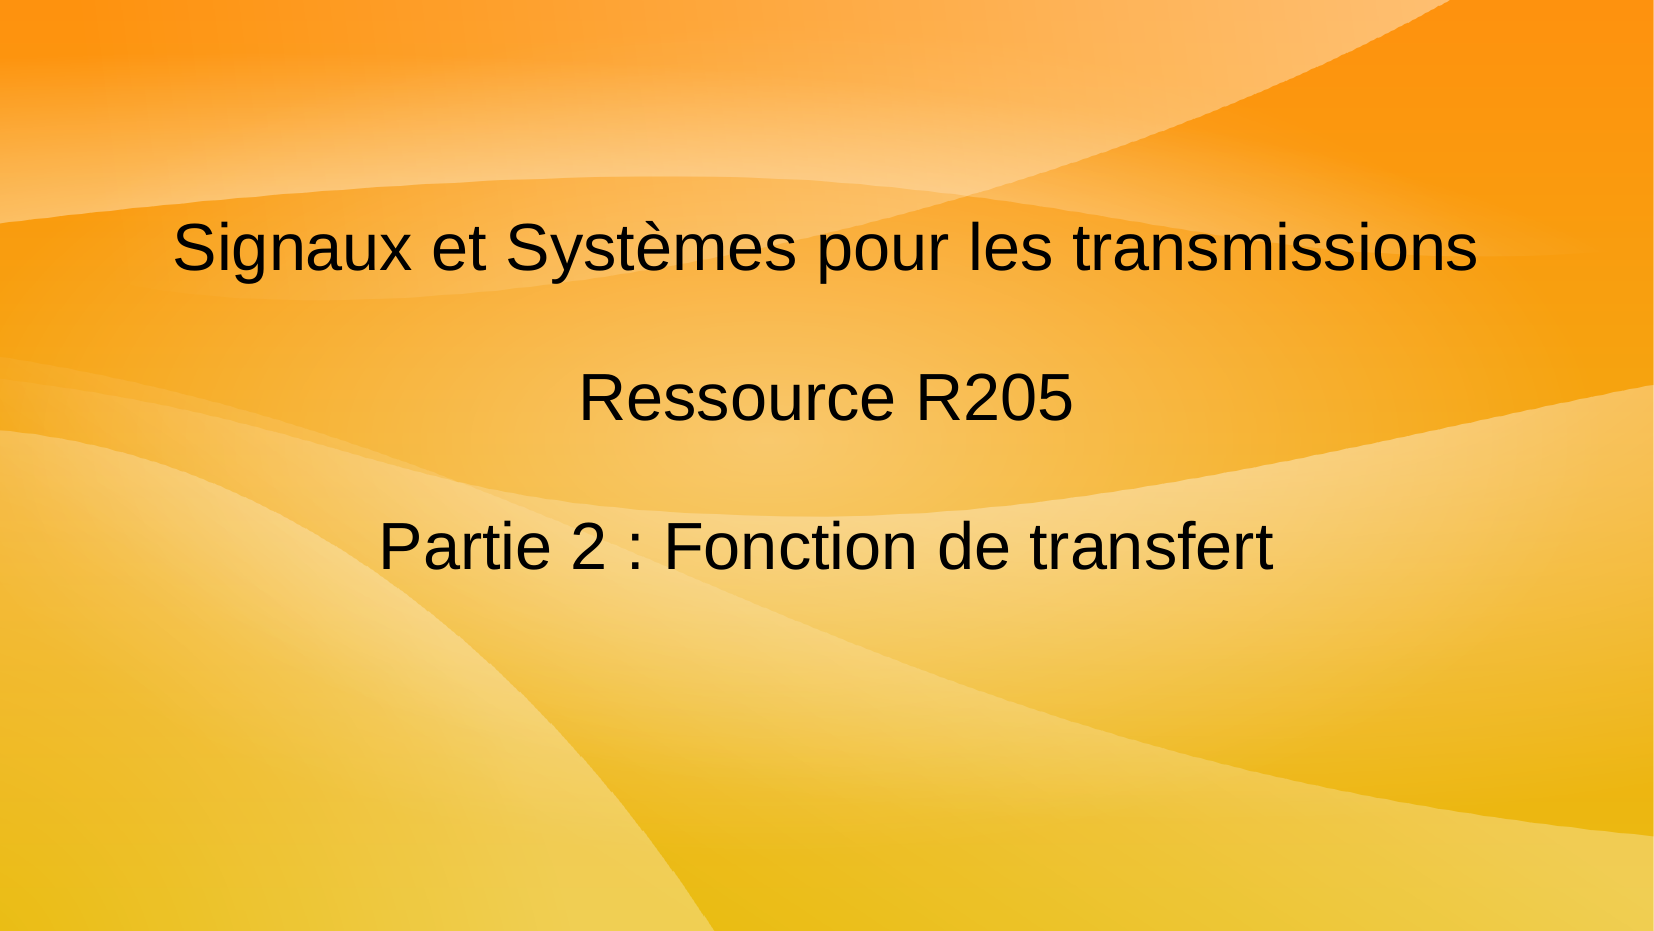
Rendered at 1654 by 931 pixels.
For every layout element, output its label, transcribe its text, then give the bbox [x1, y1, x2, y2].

subtitle Signaux et Systèmes pour les transmissions Ressource R205 Partie 2 : Fonction de transfert [82, 37, 1571, 757]
picture [0, 0, 1654, 931]
